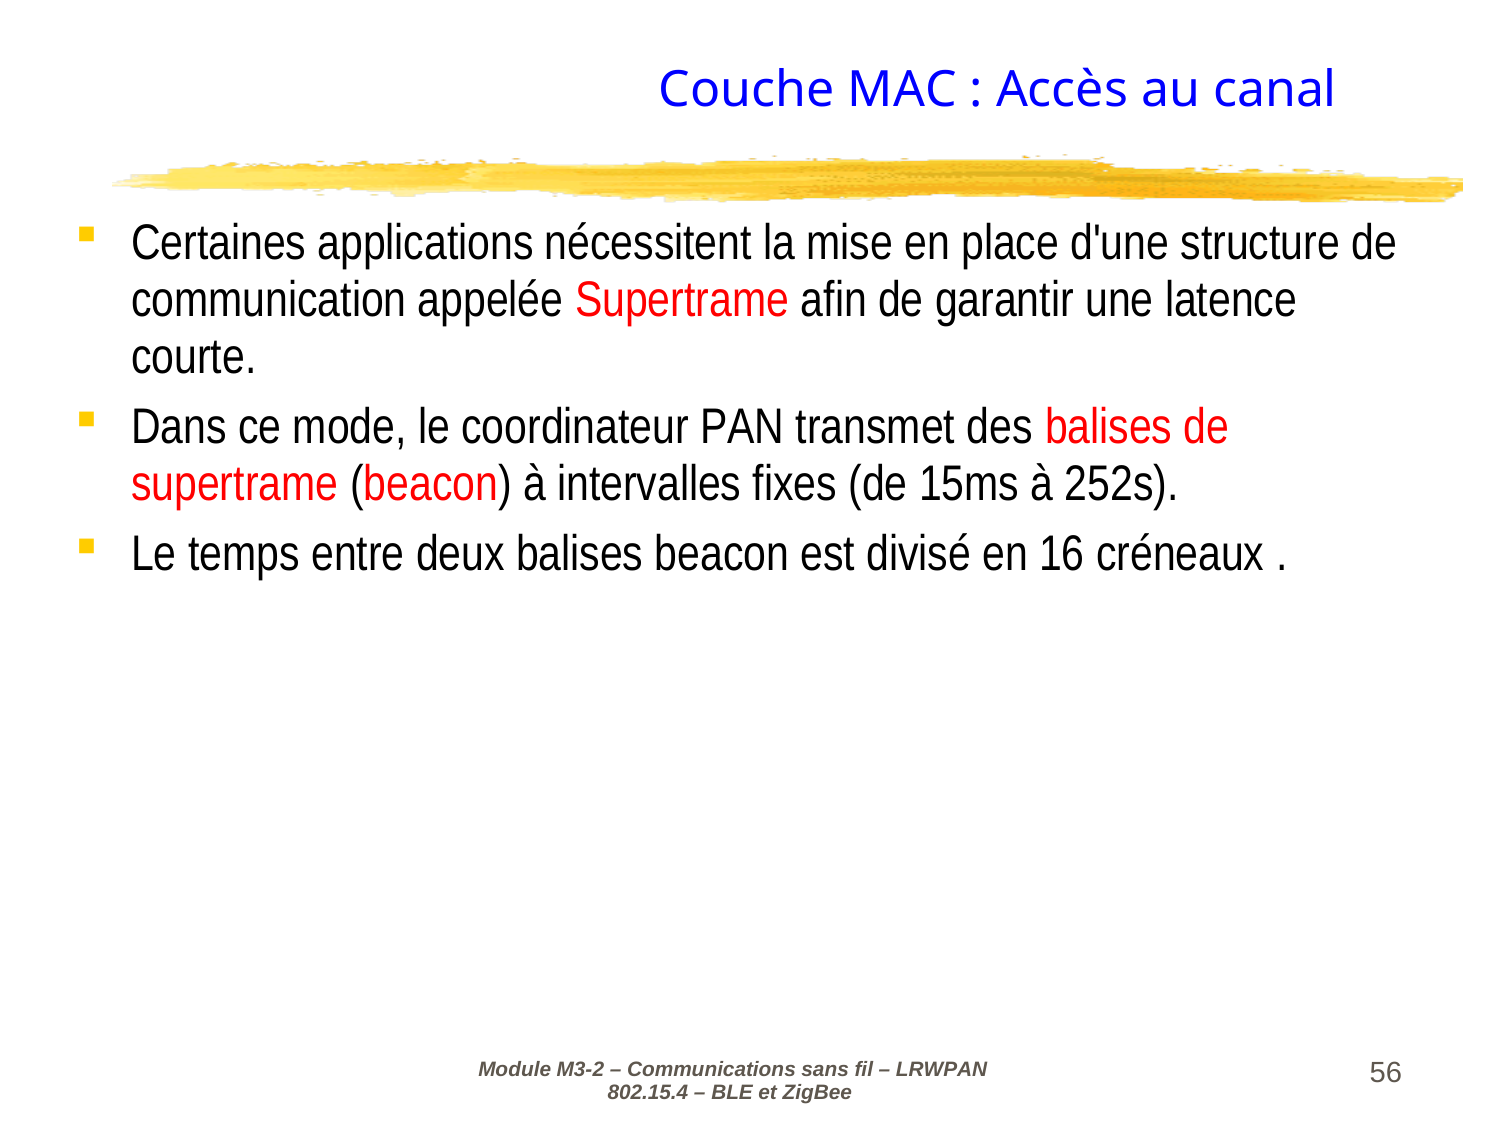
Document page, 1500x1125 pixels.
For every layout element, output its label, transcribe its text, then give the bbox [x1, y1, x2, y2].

list Certaines applications nécessitent la mise en place d'une structure de communication appelée Supertrame afin de garantir une latence courte. Dans ce mode, le coordinateur PAN transmet des balises de supertrame (beacon) à intervalles fixes (de 15ms à 252s). Le temps entre deux balises beacon est divisé en 16 créneaux . [74, 212, 1417, 584]
picture [112, 149, 1463, 213]
title Couche MAC : Accès au canal [62, 37, 1338, 138]
